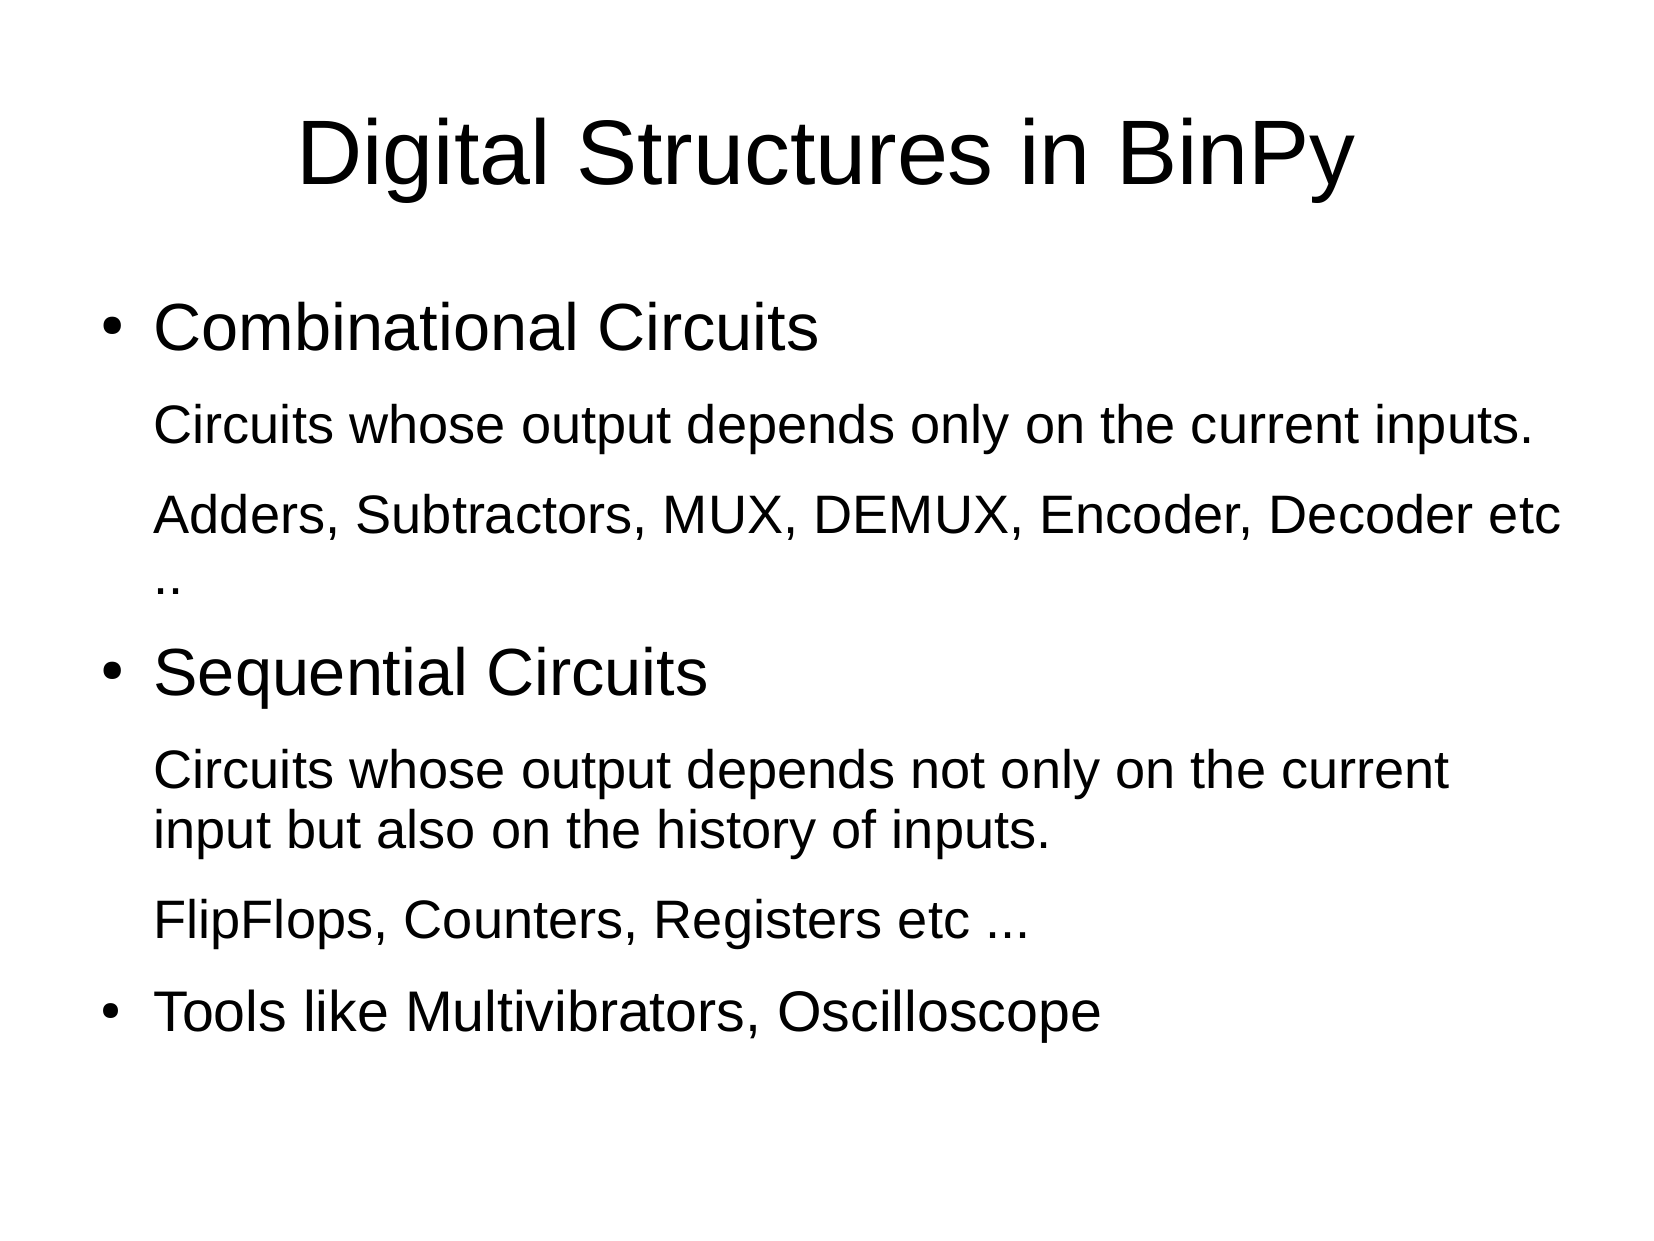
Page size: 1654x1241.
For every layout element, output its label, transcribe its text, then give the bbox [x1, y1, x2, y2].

list Combinational Circuits Circuits whose output depends only on the current inputs. Adders, Subtractors, MUX, DEMUX, Encoder, Decoder etc .. Sequential Circuits Circuits whose output depends not only on the current input but also on the history of inputs. FlipFlops, Counters, Registers etc ... Tools like Multivibrators, Oscilloscope [82, 290, 1571, 1063]
title Digital Structures in BinPy [82, 49, 1571, 257]
